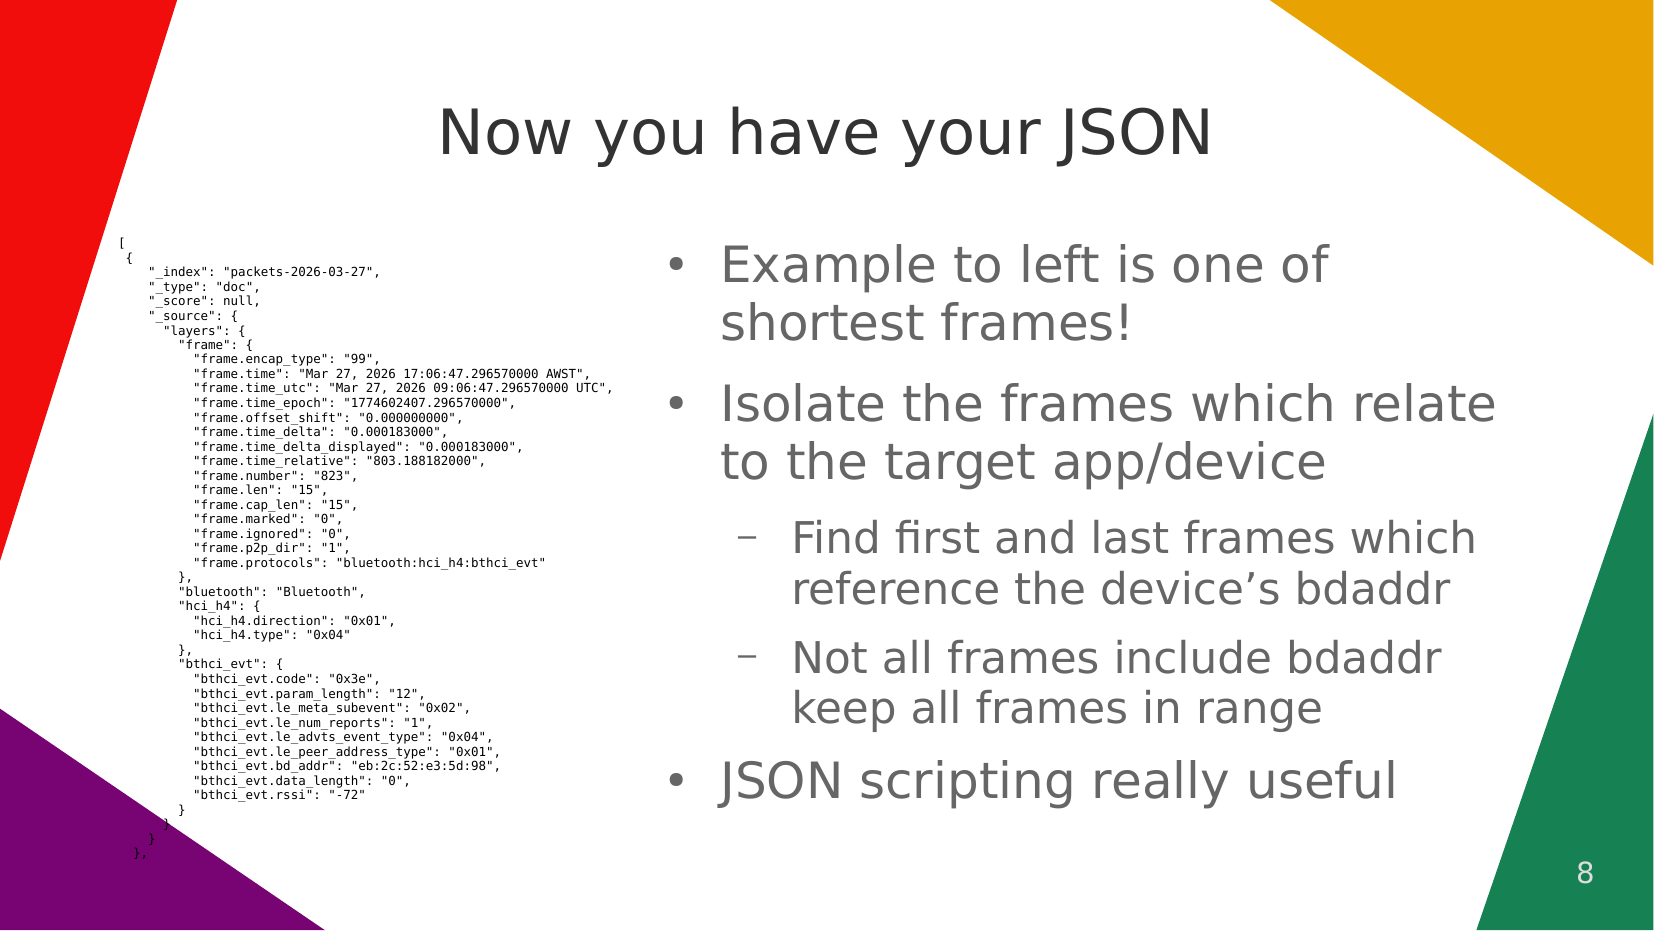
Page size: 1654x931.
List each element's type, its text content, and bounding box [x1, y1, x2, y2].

list [ { "_index": "packets-2026-03-27", "_type": "doc", "_score": null, "_source": { "layers": { "frame": { "frame.encap_type": "99", "frame.time": "Mar 27, 2026 17:06:47.296570000 AWST", "frame.time_utc": "Mar 27, 2026 09:06:47.296570000 UTC", "frame.time_epoch": "1774602407.296570000", "frame.offset_shift": "0.000000000", "frame.time_delta": "0.000183000", "frame.time_delta_displayed": "0.000183000", "frame.time_relative": "803.188182000", "frame.number": "823", "frame.len": "15", "frame.cap_len": "15", "frame.marked": "0", "frame.ignored": "0", "frame.p2p_dir": "1", "frame.protocols": "bluetooth:hci_h4:bthci_evt" }, "bluetooth": "Bluetooth", "hci_h4": { "hci_h4.direction": "0x01", "hci_h4.type": "0x04" }, "bthci_evt": { "bthci_evt.code": "0x3e", "bthci_evt.param_length": "12", "bthci_evt.le_meta_subevent": "0x02", "bthci_evt.le_num_reports": "1", "bthci_evt.le_advts_event_type": "0x04", "bthci_evt.le_peer_address_type": "0x01", "bthci_evt.bd_addr": "eb:2c:52:e3:5d:98", "bthci_evt.data_length": "0", "bthci_evt.rssi": "-72" } } } }, [118, 236, 649, 827]
list Example to left is one of shortest frames! Isolate the frames which relate to the target app/device Find first and last frames which reference the device’s bdaddr Not all frames include bdaddr keep all frames in range JSON scripting really useful [649, 236, 1536, 827]
title Now you have your JSON [118, 59, 1536, 207]
